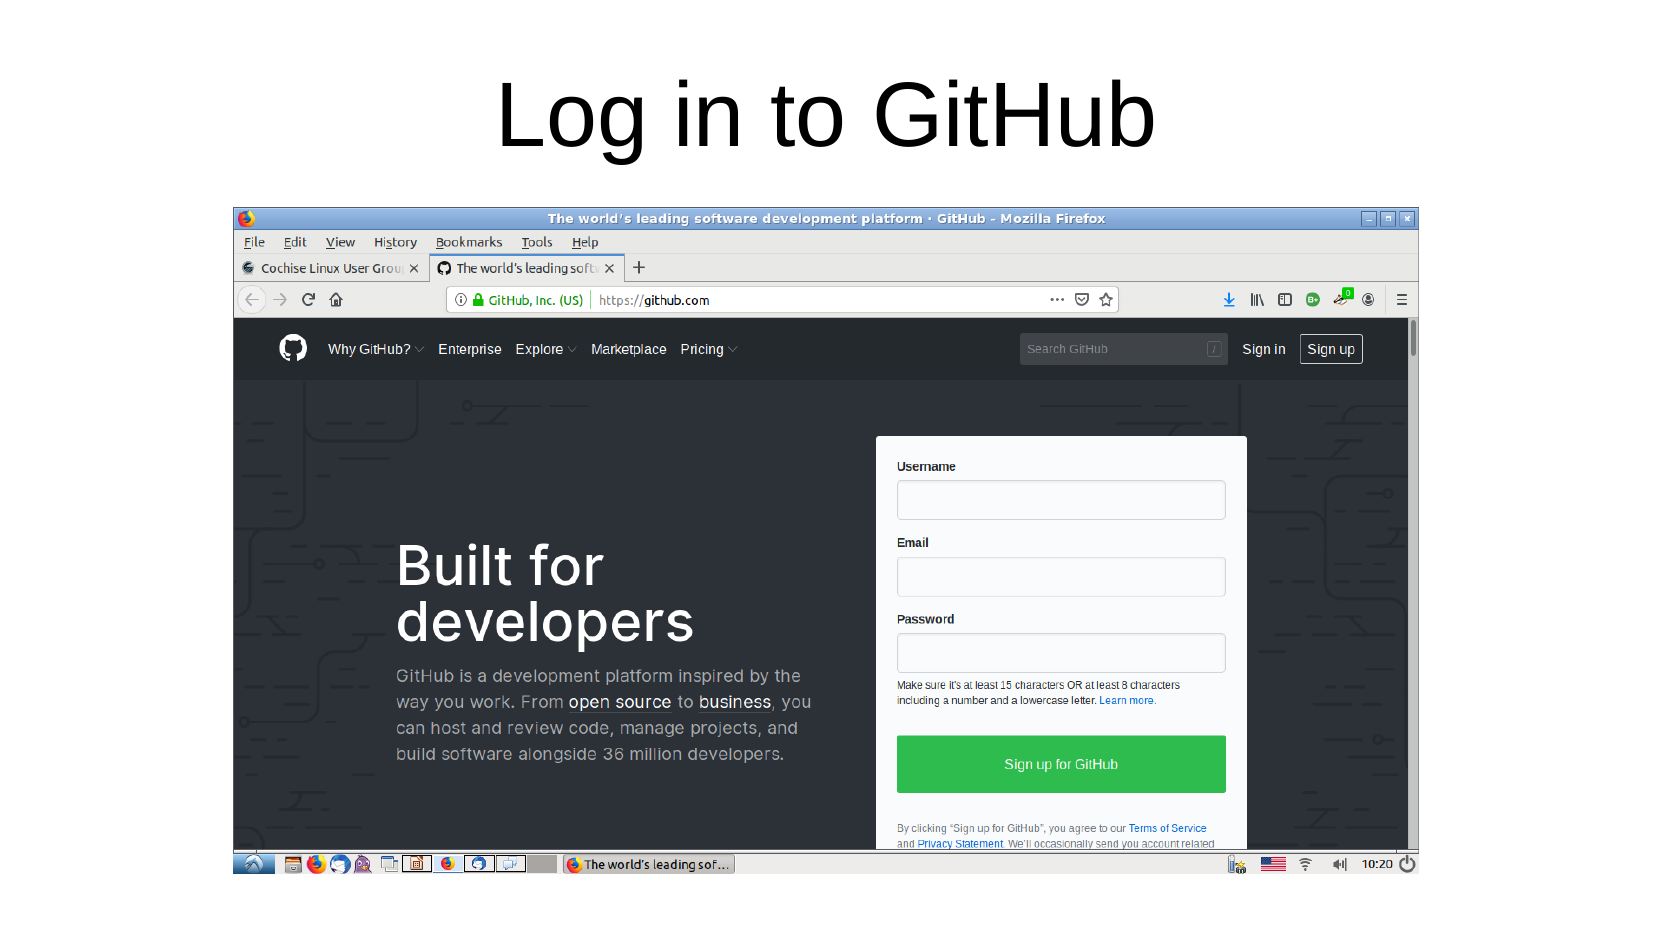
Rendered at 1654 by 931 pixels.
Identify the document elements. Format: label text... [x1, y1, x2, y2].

picture [233, 207, 1419, 874]
title Log in to GitHub [82, 37, 1571, 193]
